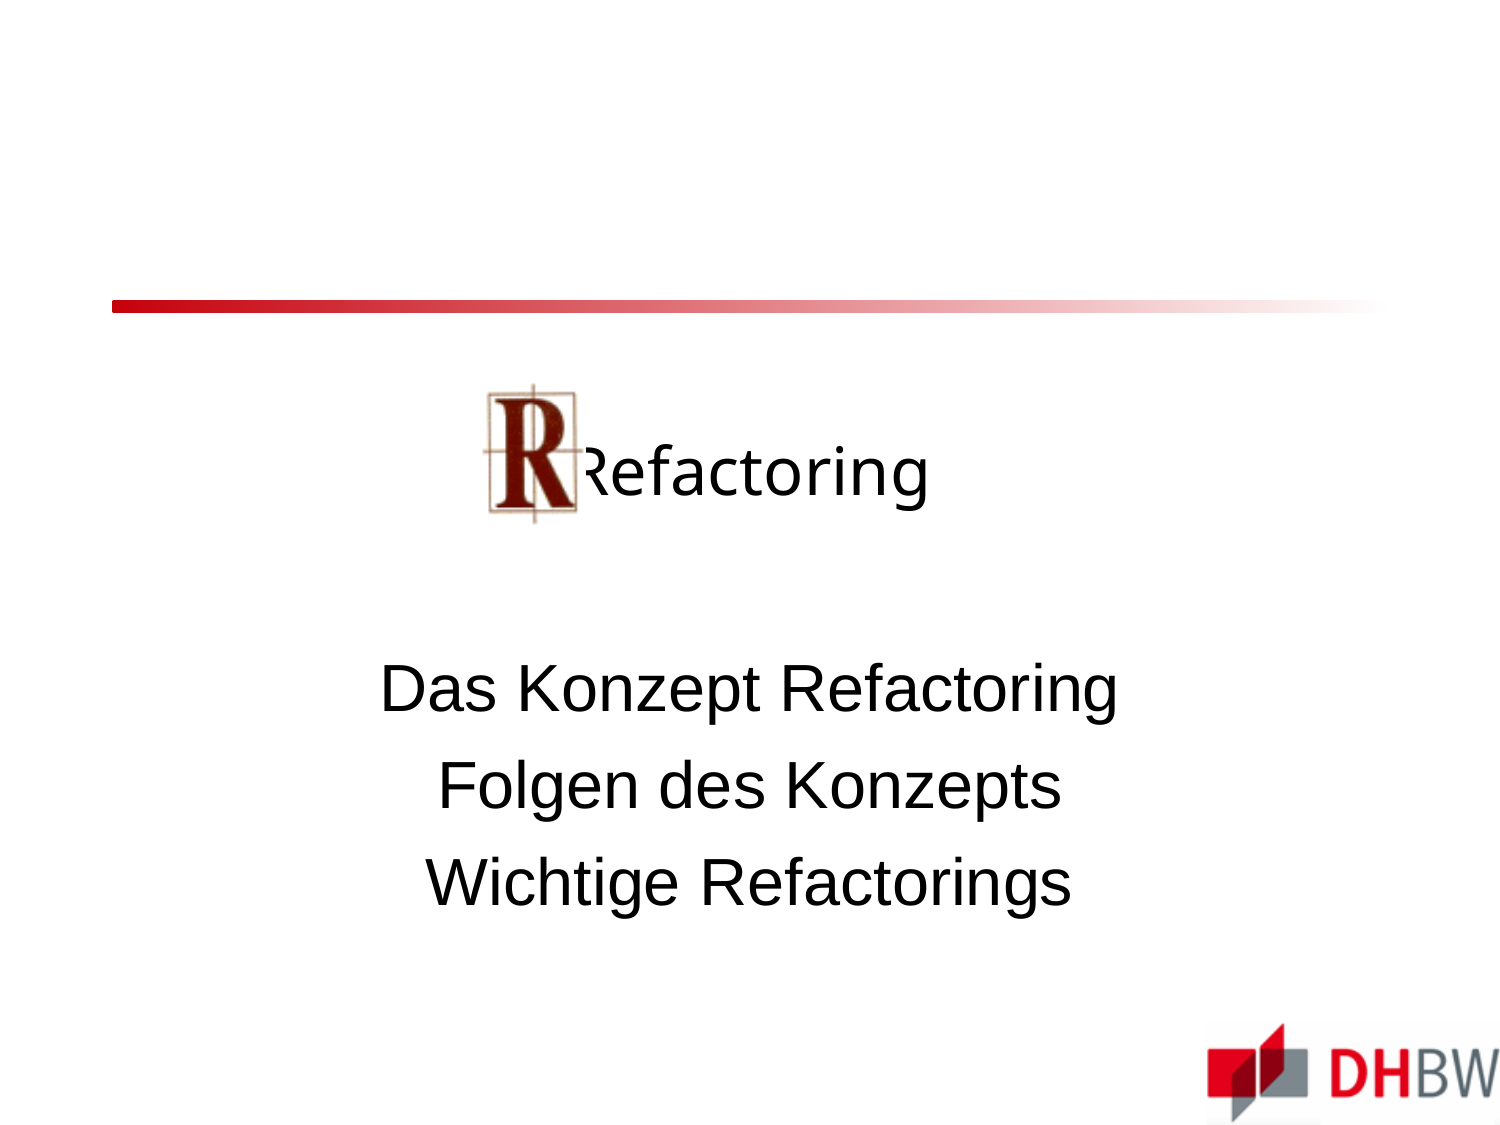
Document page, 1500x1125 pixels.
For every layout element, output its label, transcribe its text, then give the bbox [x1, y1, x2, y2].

chart [481, 380, 586, 529]
subtitle Das Konzept Refactoring Folgen des Konzepts Wichtige Refactorings [225, 637, 1276, 927]
picture [1206, 1021, 1500, 1125]
title Refactoring [112, 374, 1388, 563]
